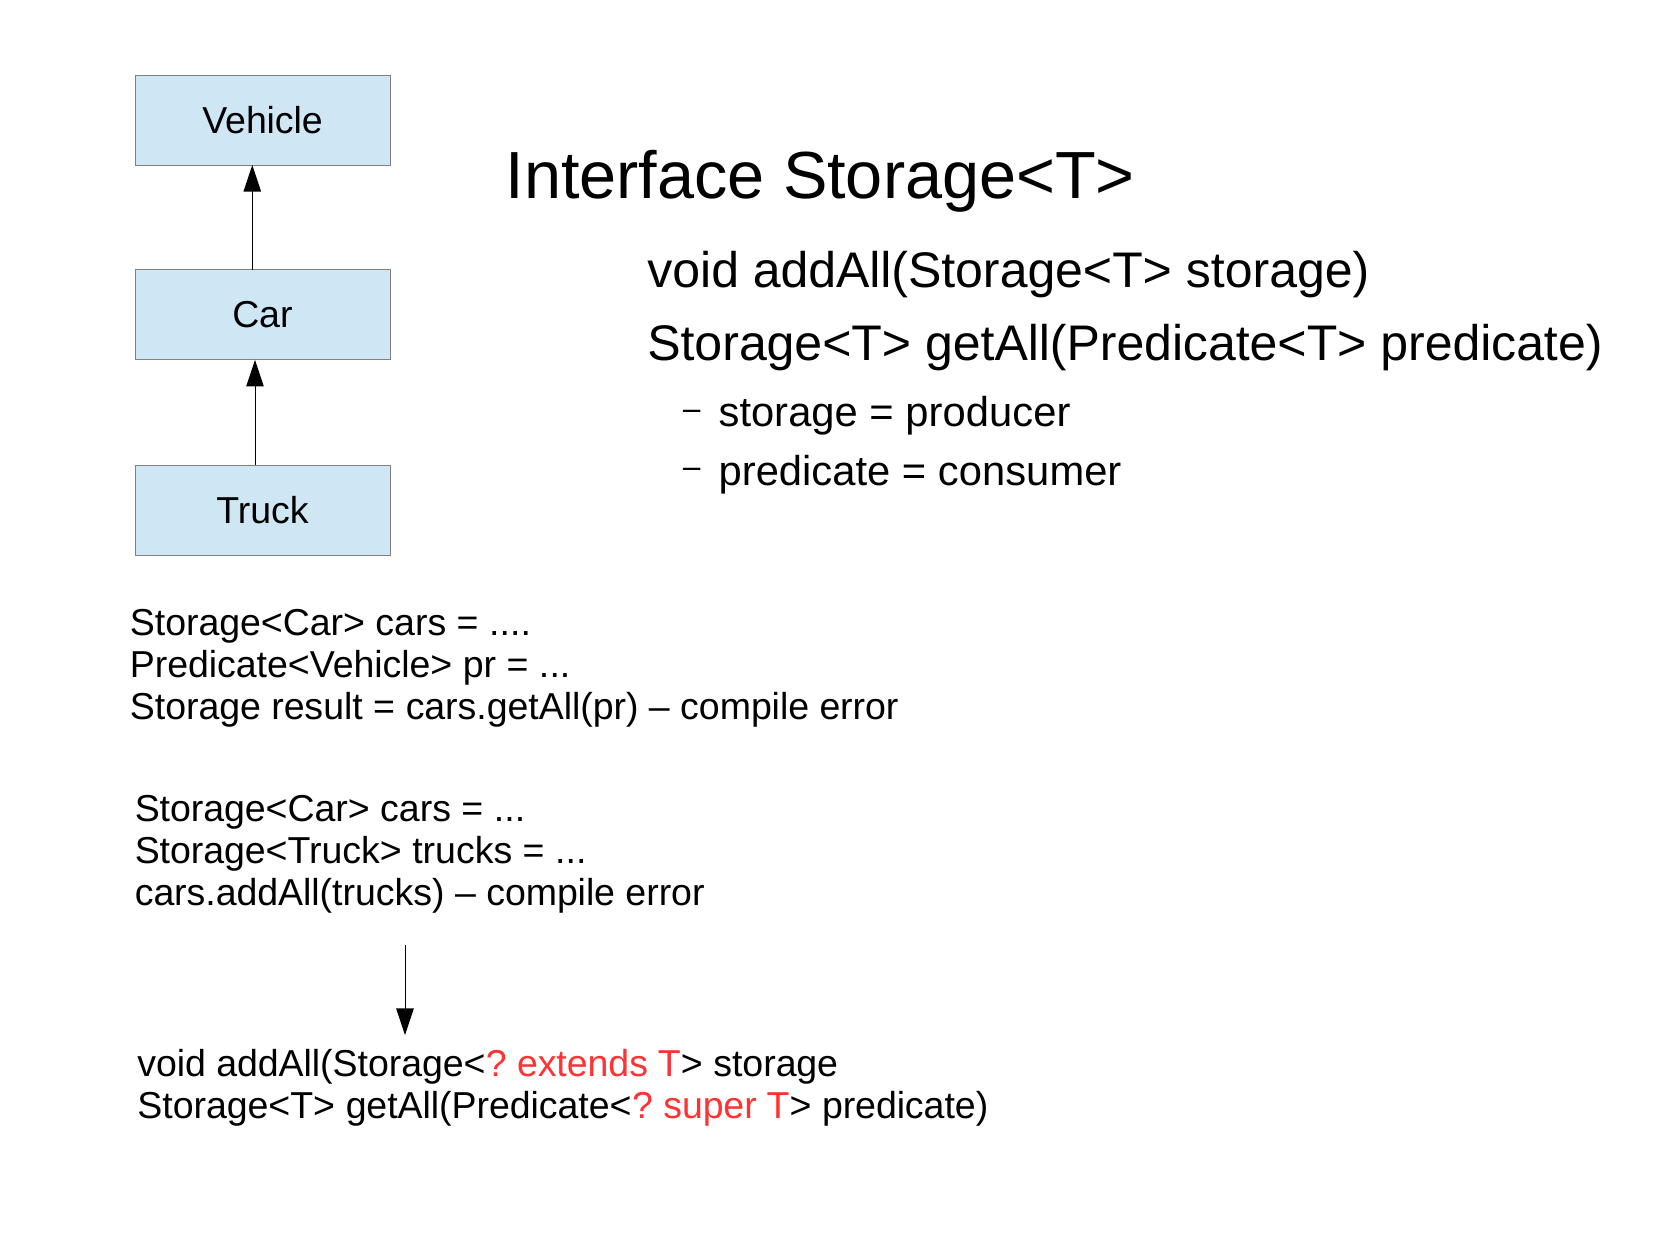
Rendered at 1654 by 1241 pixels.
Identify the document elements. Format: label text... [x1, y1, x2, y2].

text_box void addAll(Storage<? extends T> storage Storage<T> getAll(Predicate<? super T> predicate) [122, 1035, 1006, 1134]
list Interface Storage<T> void addAll(Storage<T> storage) Storage<T> getAll(Predicate<T> predicate) storage = producer predicate = consumer [435, 137, 1654, 571]
text_box Vehicle [135, 75, 391, 166]
text_box Storage<Car> cars = .... Predicate<Vehicle> pr = ... Storage result = cars.getAll(pr) – compile error [115, 594, 916, 736]
text_box Truck [135, 465, 391, 556]
text_box Car [135, 269, 391, 360]
text_box Storage<Car> cars = ... Storage<Truck> trucks = ... cars.addAll(trucks) – compile error [120, 780, 721, 921]
